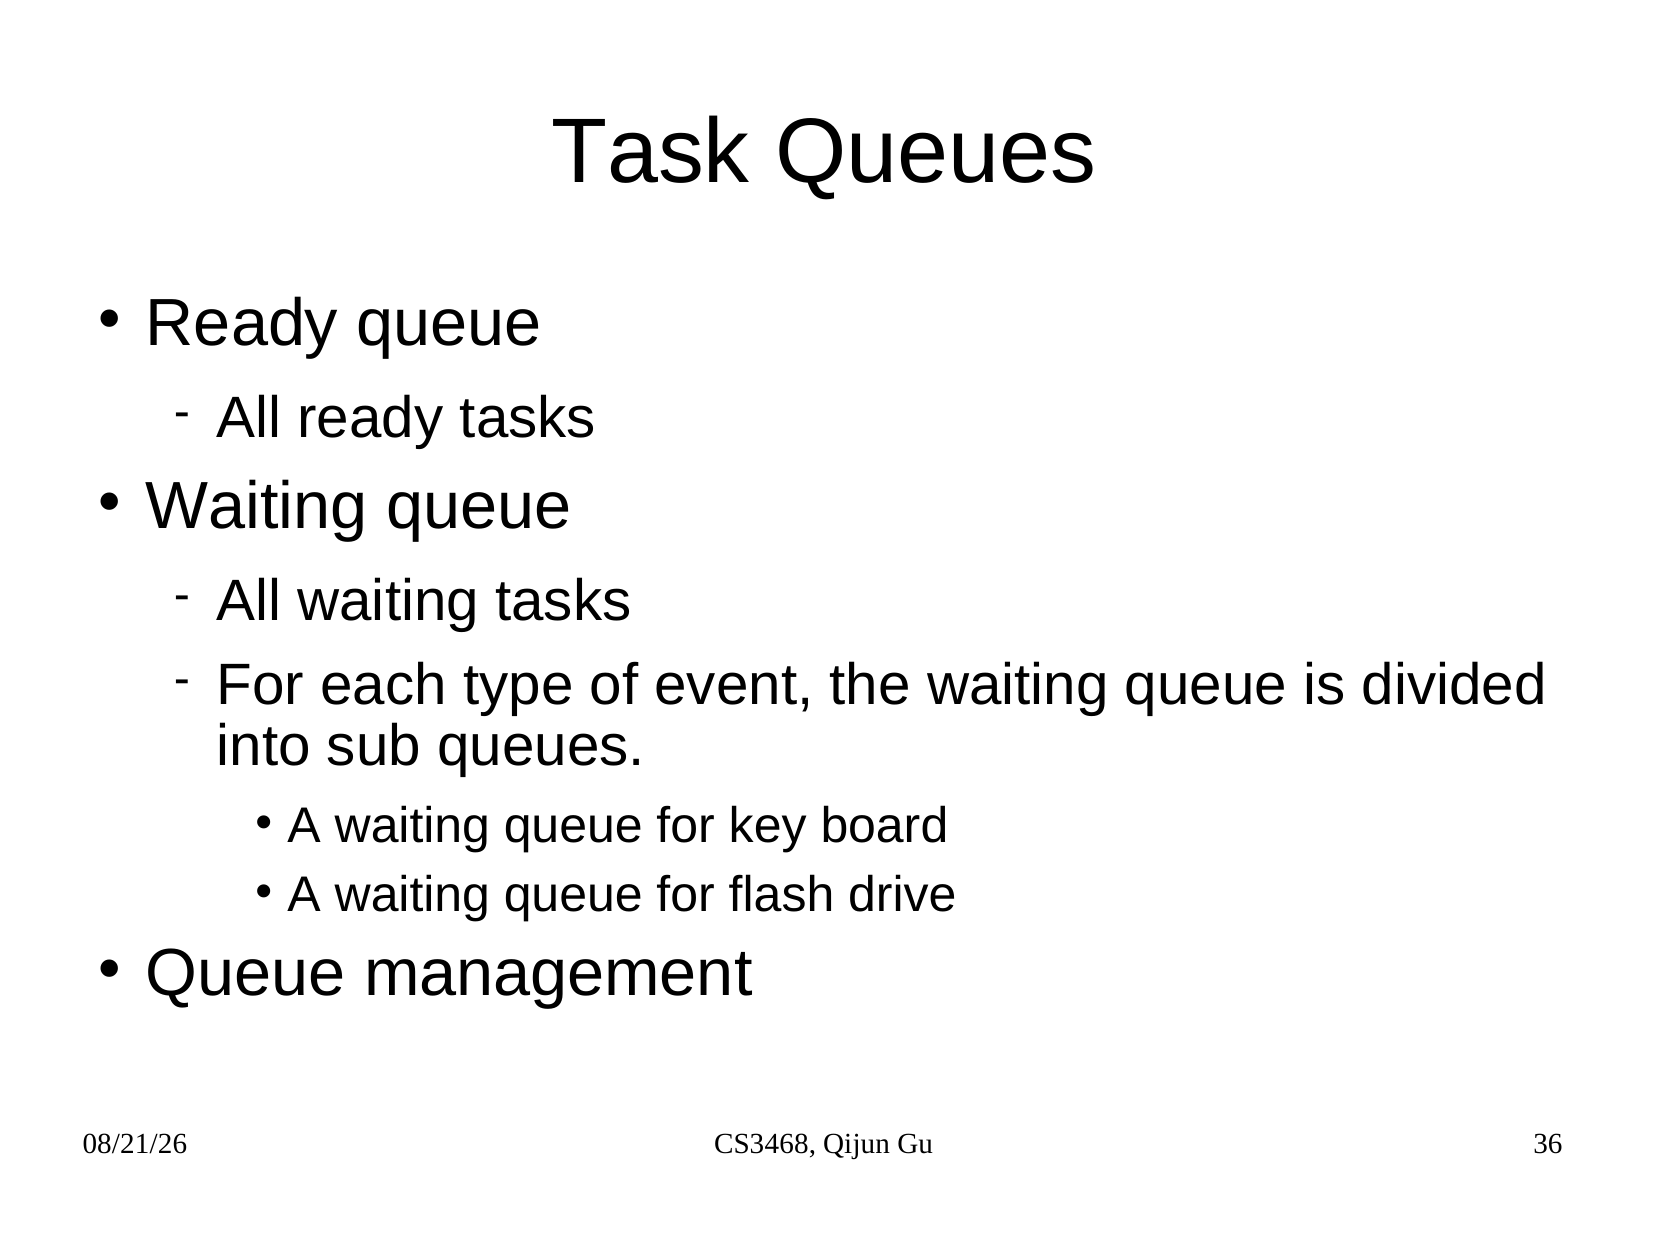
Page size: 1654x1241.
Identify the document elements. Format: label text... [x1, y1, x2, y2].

list Ready queue All ready tasks Waiting queue All waiting tasks For each type of event, the waiting queue is divided into sub queues. A waiting queue for key board A waiting queue for flash drive Queue management [82, 290, 1566, 1090]
title Task Queues [82, 56, 1566, 245]
